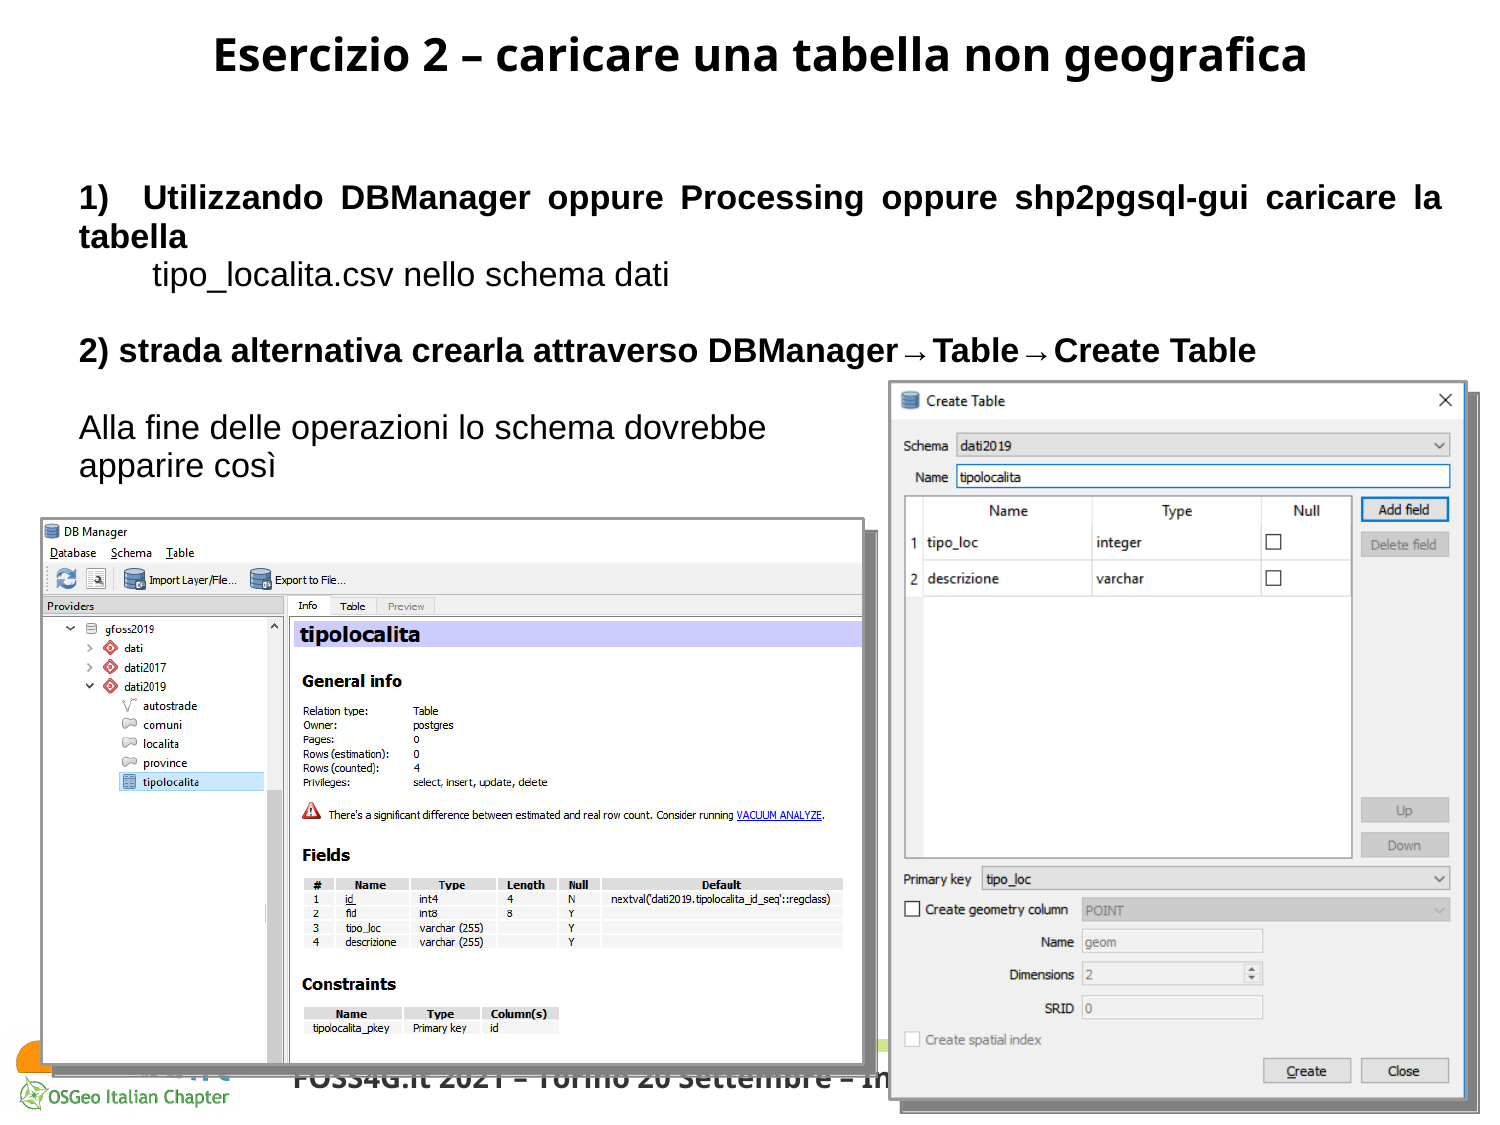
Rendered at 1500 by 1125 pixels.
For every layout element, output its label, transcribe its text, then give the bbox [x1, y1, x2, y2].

picture [42, 520, 863, 1063]
picture [890, 382, 1465, 1099]
text_box 1) Utilizzando DBManager oppure Processing oppure shp2pgsql-gui caricare la tabella tipo_localita.csv nello schema dati 2) strada alternativa crearla attraverso DBManager→Table→Create Table Alla fine delle operazioni lo schema dovrebbe apparire così [64, 171, 1458, 566]
picture [2, 1027, 243, 1118]
title Esercizio 2 – caricare una tabella non geografica [21, 26, 1500, 82]
